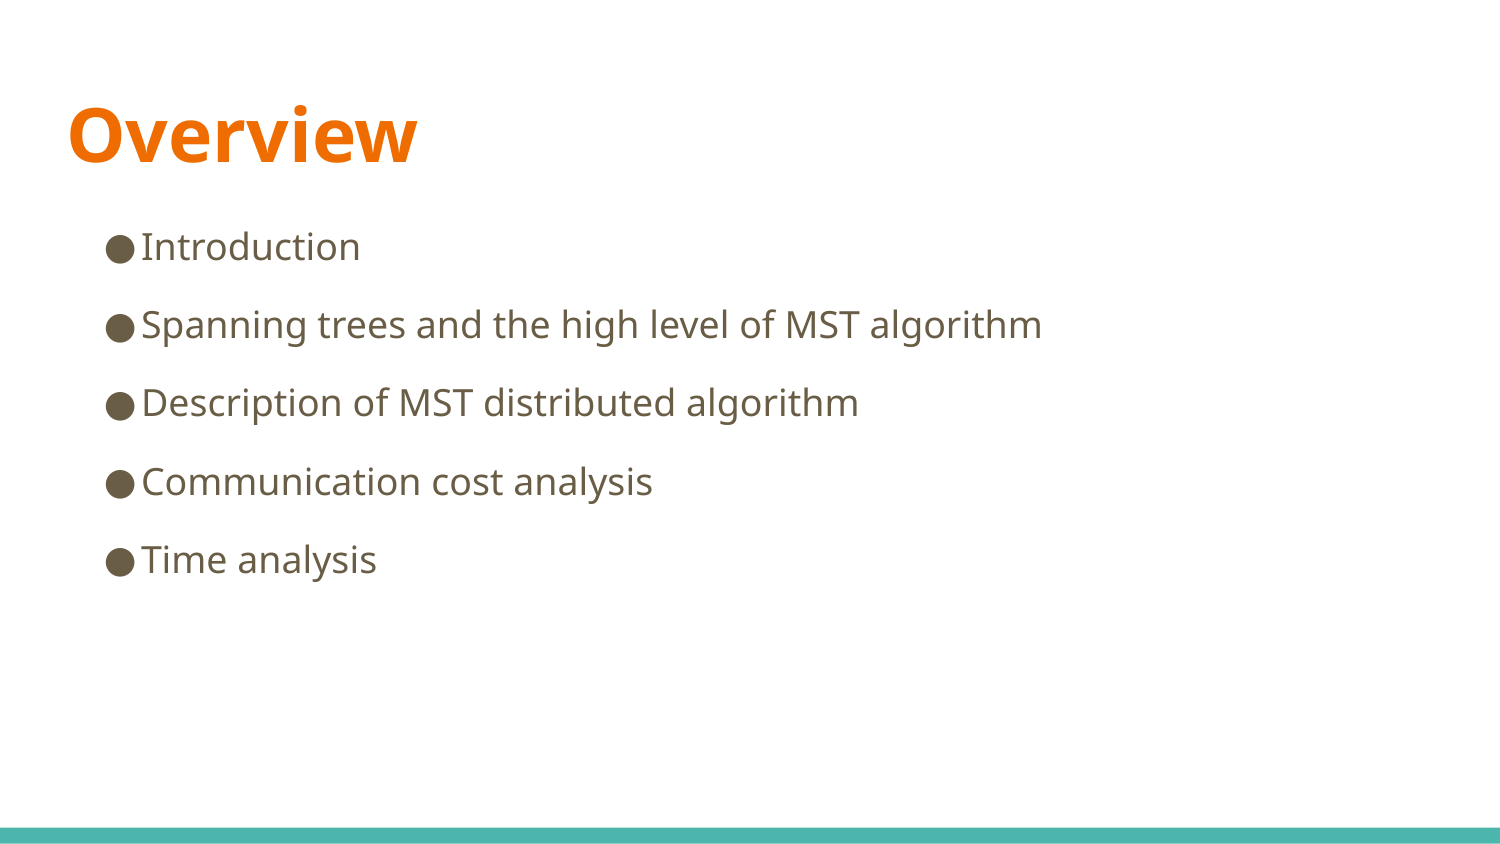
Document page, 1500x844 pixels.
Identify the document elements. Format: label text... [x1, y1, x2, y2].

list Introduction Spanning trees and the high level of MST algorithm Description of MST distributed algorithm Communication cost analysis Time analysis [51, 207, 1449, 750]
title Overview [51, 72, 1449, 189]
